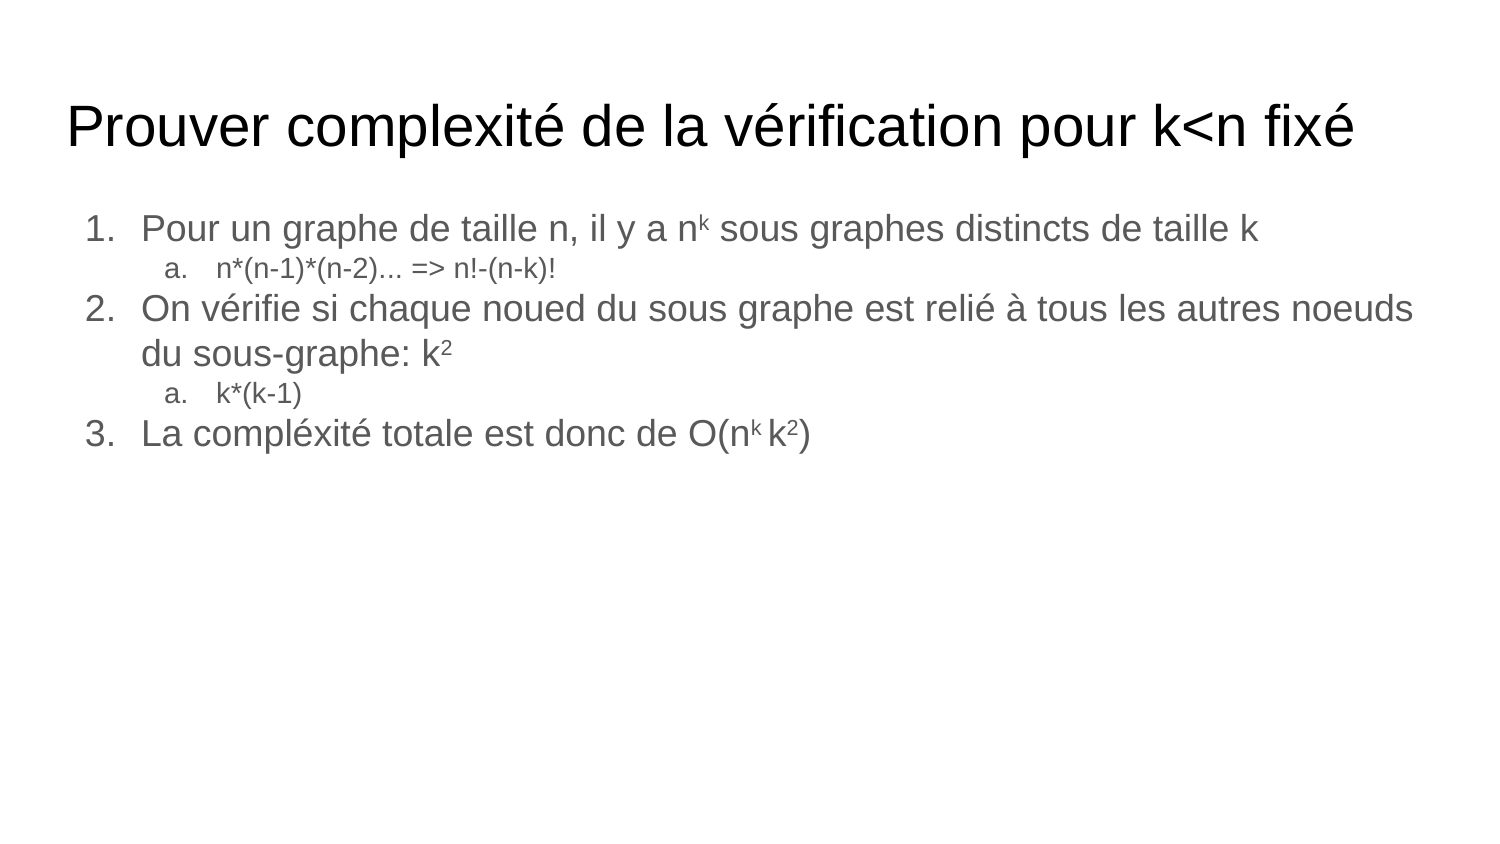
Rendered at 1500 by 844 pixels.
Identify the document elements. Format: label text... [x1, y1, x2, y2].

list Pour un graphe de taille n, il y a nk sous graphes distincts de taille k n*(n-1)*(n-2)... => n!-(n-k)! On vérifie si chaque noued du sous graphe est relié à tous les autres noeuds du sous-graphe: k2 k*(k-1) La compléxité totale est donc de O(nk k2) [51, 189, 1449, 750]
title Prouver complexité de la vérification pour k<n fixé [51, 72, 1449, 167]
